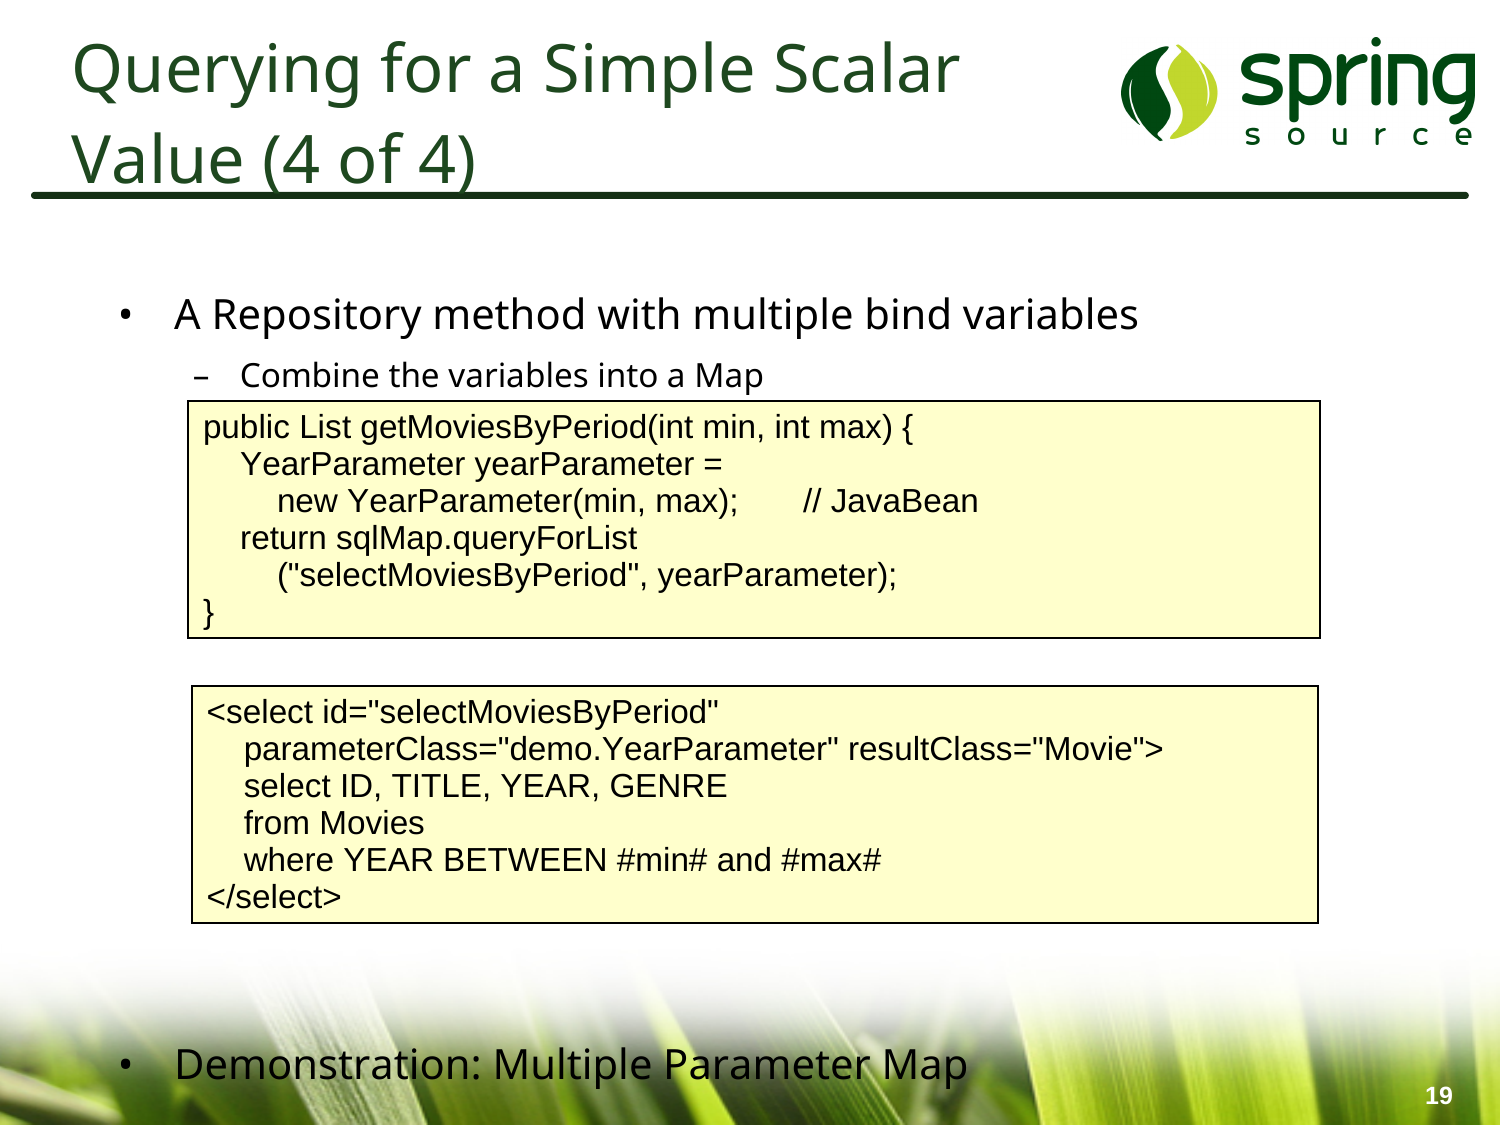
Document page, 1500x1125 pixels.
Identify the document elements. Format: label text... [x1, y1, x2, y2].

picture [1121, 37, 1475, 145]
title Querying for a Simple Scalar Value (4 of 4) [56, 14, 1089, 192]
picture [0, 944, 1500, 1125]
list A Repository method with multiple bind variables Combine the variables into a Map Demonstration: Multiple Parameter Map [103, 277, 1404, 1027]
